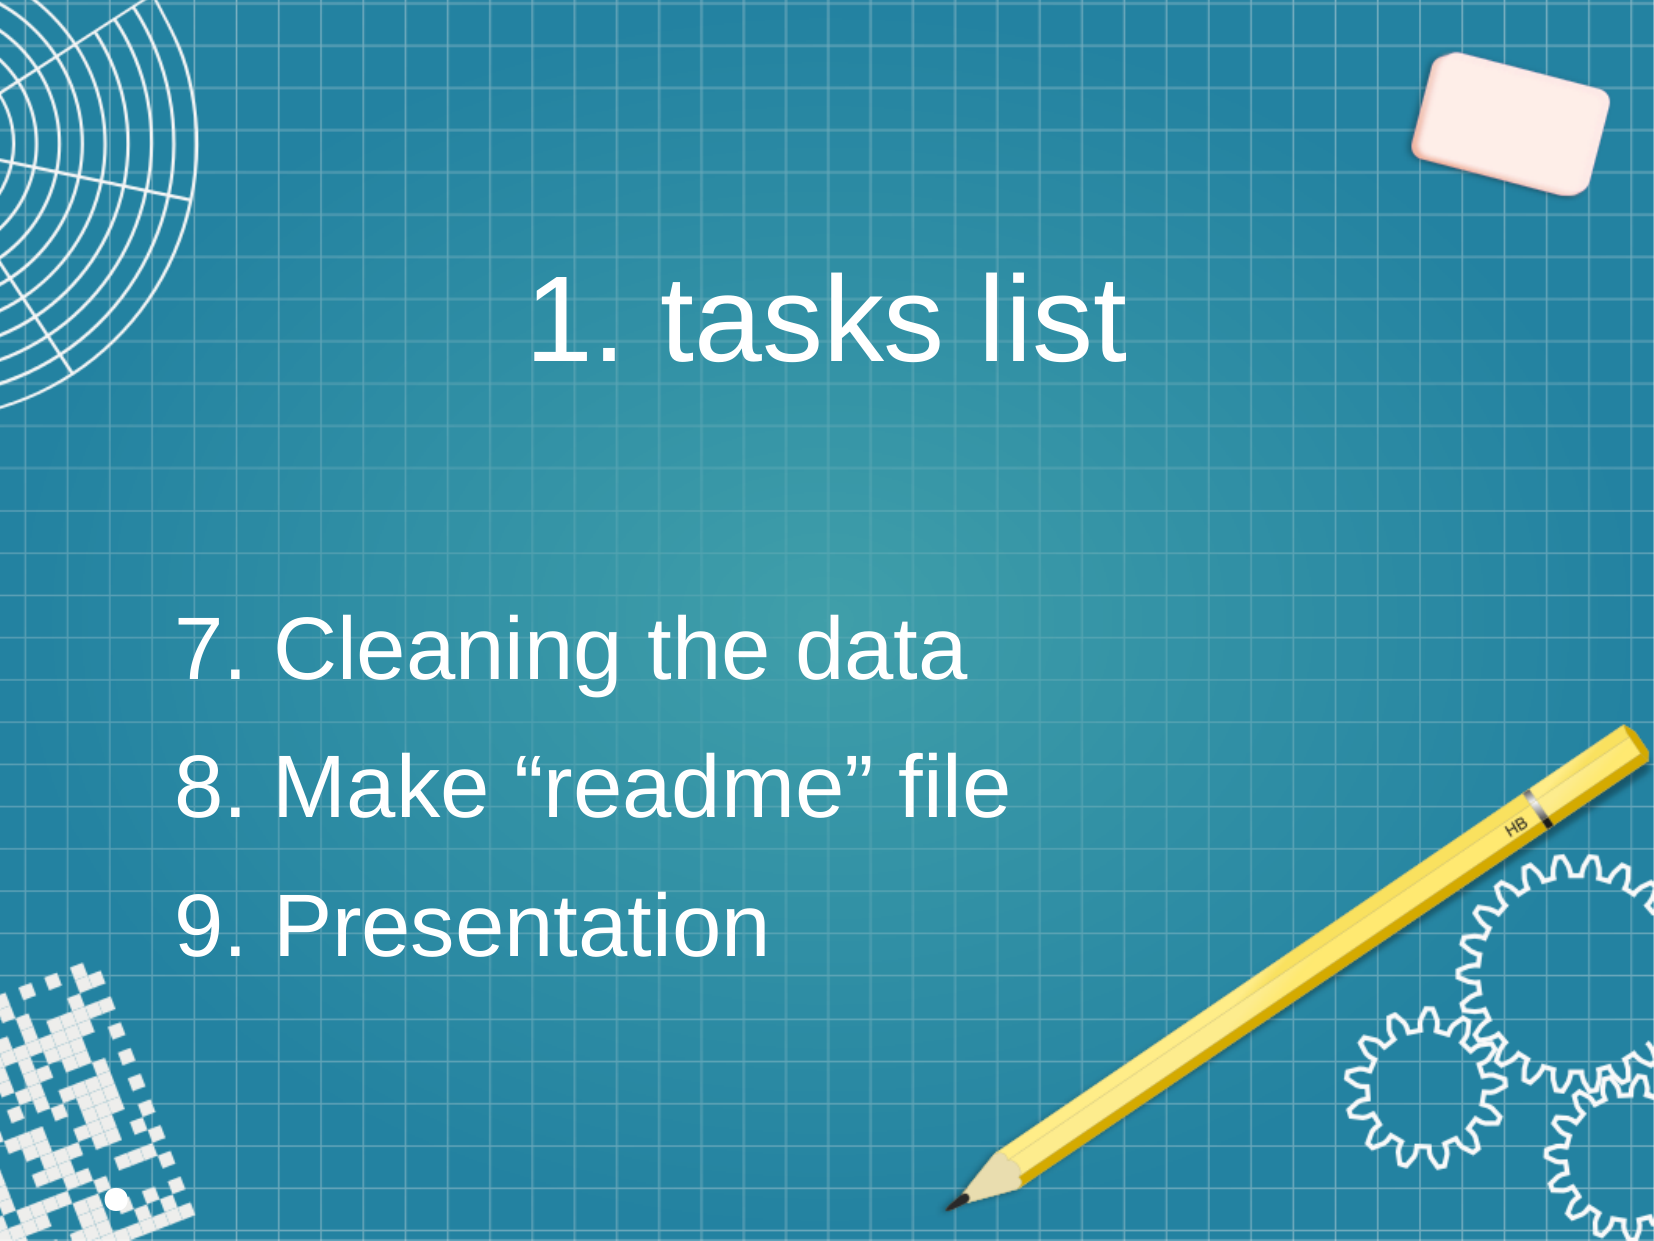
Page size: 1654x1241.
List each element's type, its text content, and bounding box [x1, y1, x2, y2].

picture [0, 0, 1654, 1241]
list 7. Cleaning the data 8. Make “readme” file 9. Presentation [82, 460, 1571, 1123]
title 1. tasks list [82, 177, 1571, 460]
